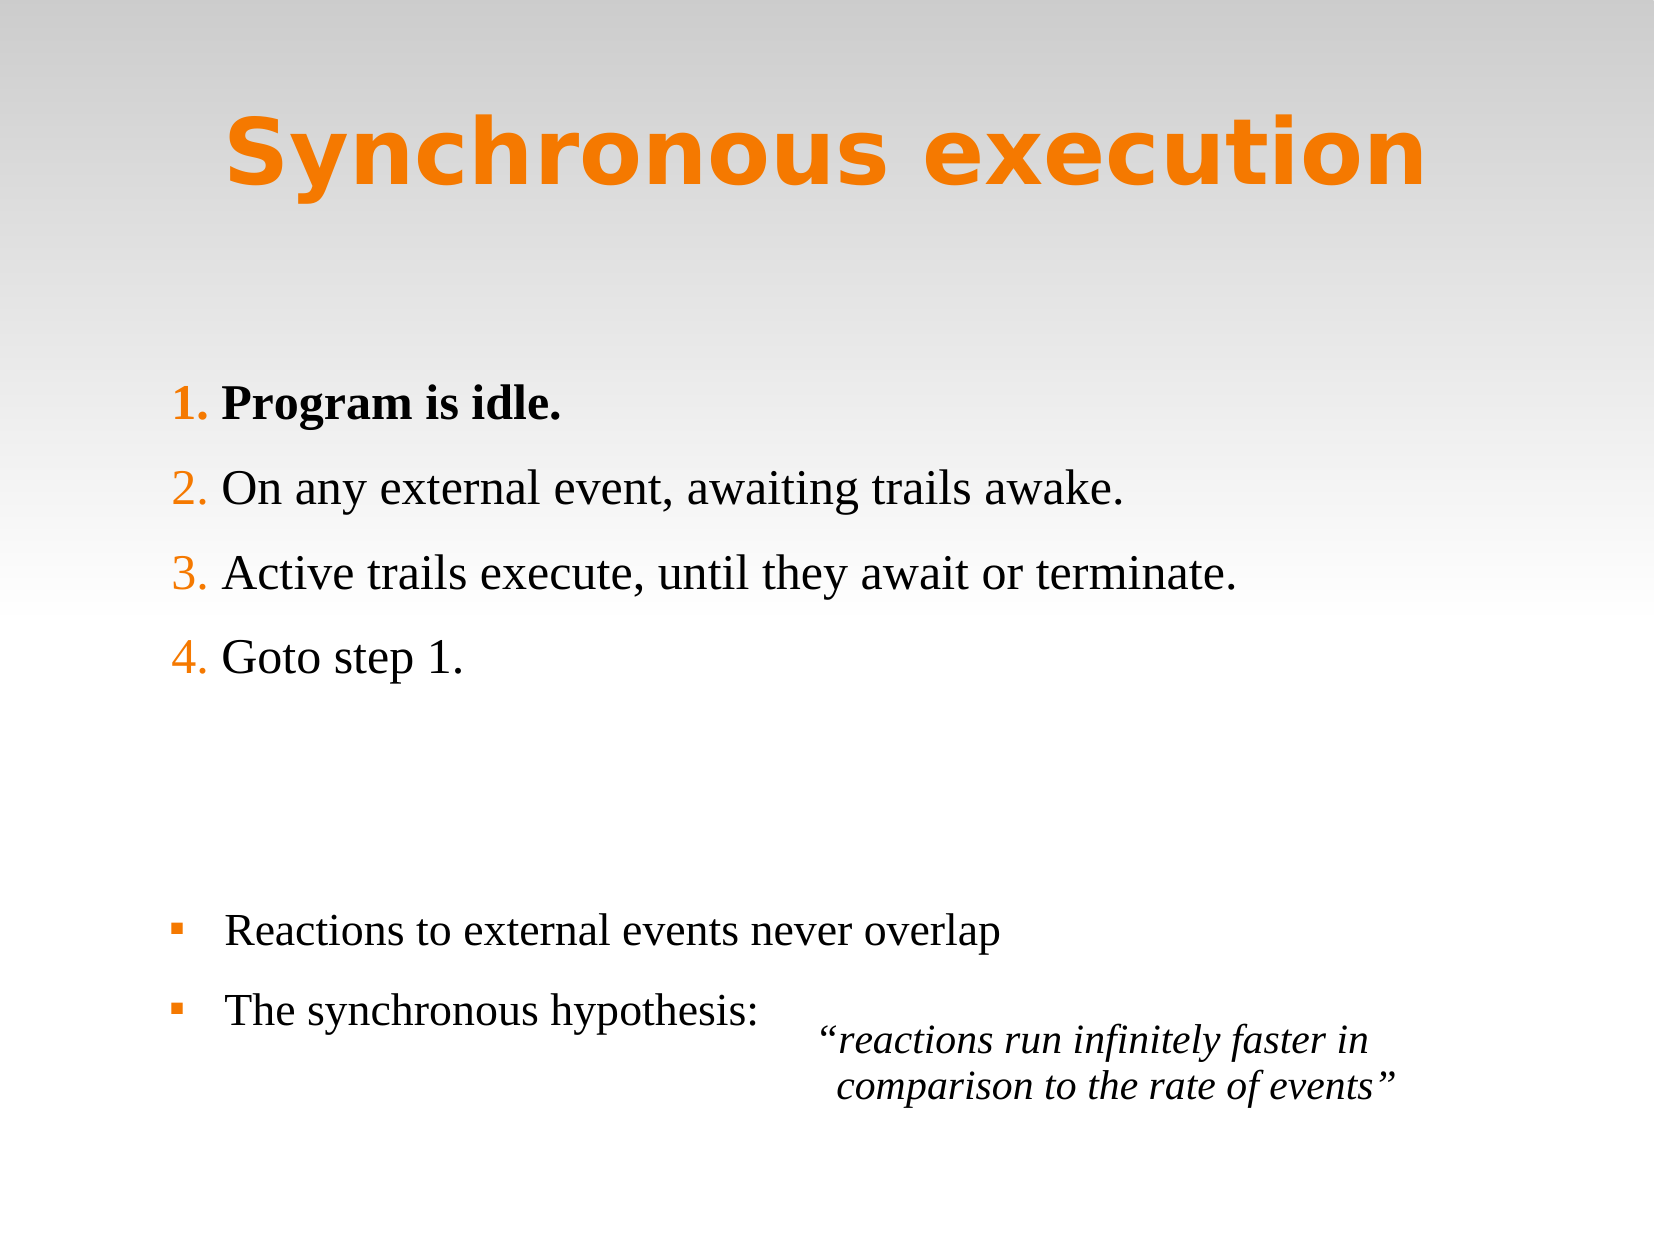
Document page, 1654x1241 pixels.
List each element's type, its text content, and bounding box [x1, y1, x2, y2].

list Program is idle. On any external event, awaiting trails awake. Active trails execute, until they await or terminate. Goto step 1. [82, 290, 1571, 788]
title Synchronous execution [82, 49, 1571, 257]
list Reactions to external events never overlap The synchronous hypothesis: [82, 904, 1571, 1045]
text_box “reactions run infinitely faster in comparison to the rate of events” [785, 1008, 1654, 1129]
